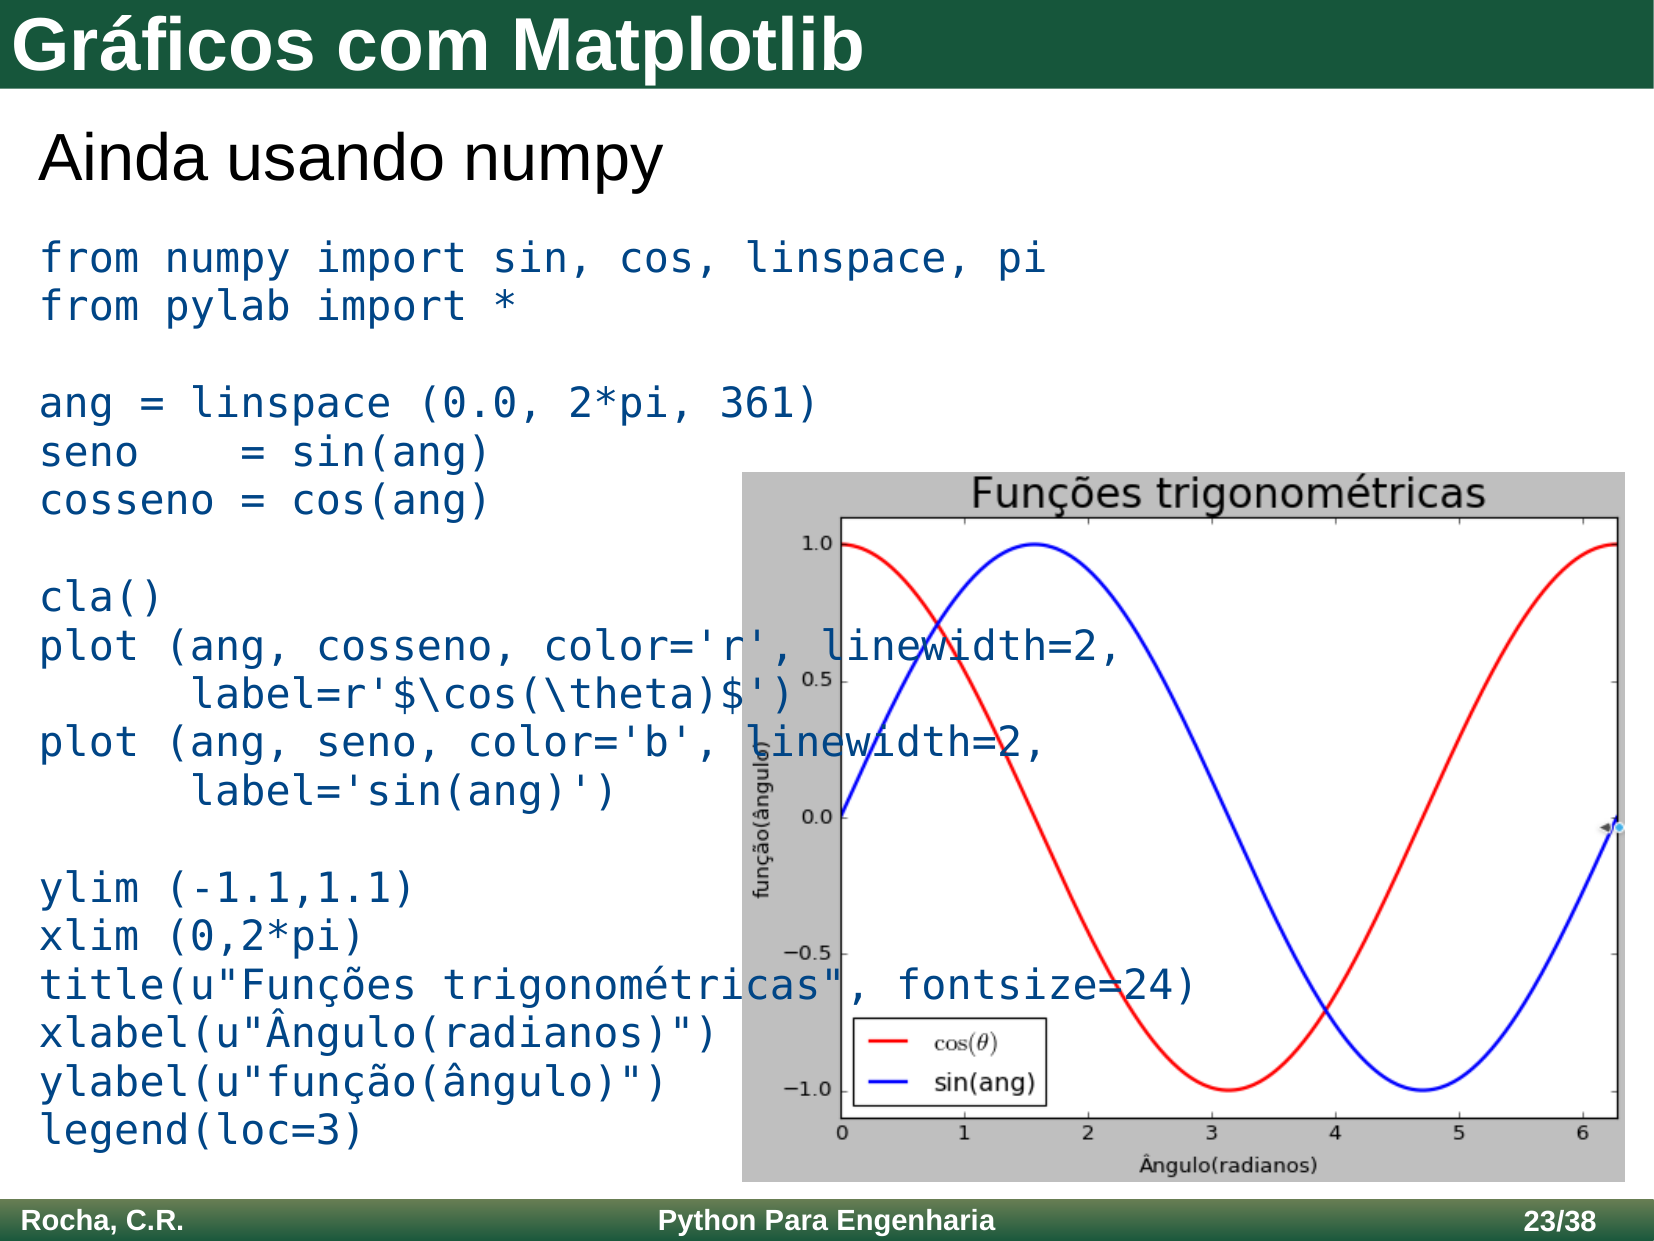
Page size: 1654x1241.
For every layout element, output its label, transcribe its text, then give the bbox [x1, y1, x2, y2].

picture [1241, 472, 1625, 1182]
title Gráficos com Matplotlib [11, 0, 1625, 89]
text_box Ainda usando numpy [23, 112, 762, 202]
text_box from numpy import sin, cos, linspace, pi from pylab import * ang = linspace (0.0, 2*pi, 361) seno = sin(ang) cosseno = cos(ang) cla() plot (ang, cosseno, color='r', linewidth=2, label=r'$\cos(\theta)$') plot (ang, seno, color='b', linewidth=2, label='sin(ang)') ylim (-1.1,1.1) xlim (0,2*pi) title(u"Funções trigonométricas", fontsize=24) xlabel(u"Ângulo(radianos)") ylabel(u"função(ângulo)") legend(loc=3) [23, 225, 1241, 1211]
